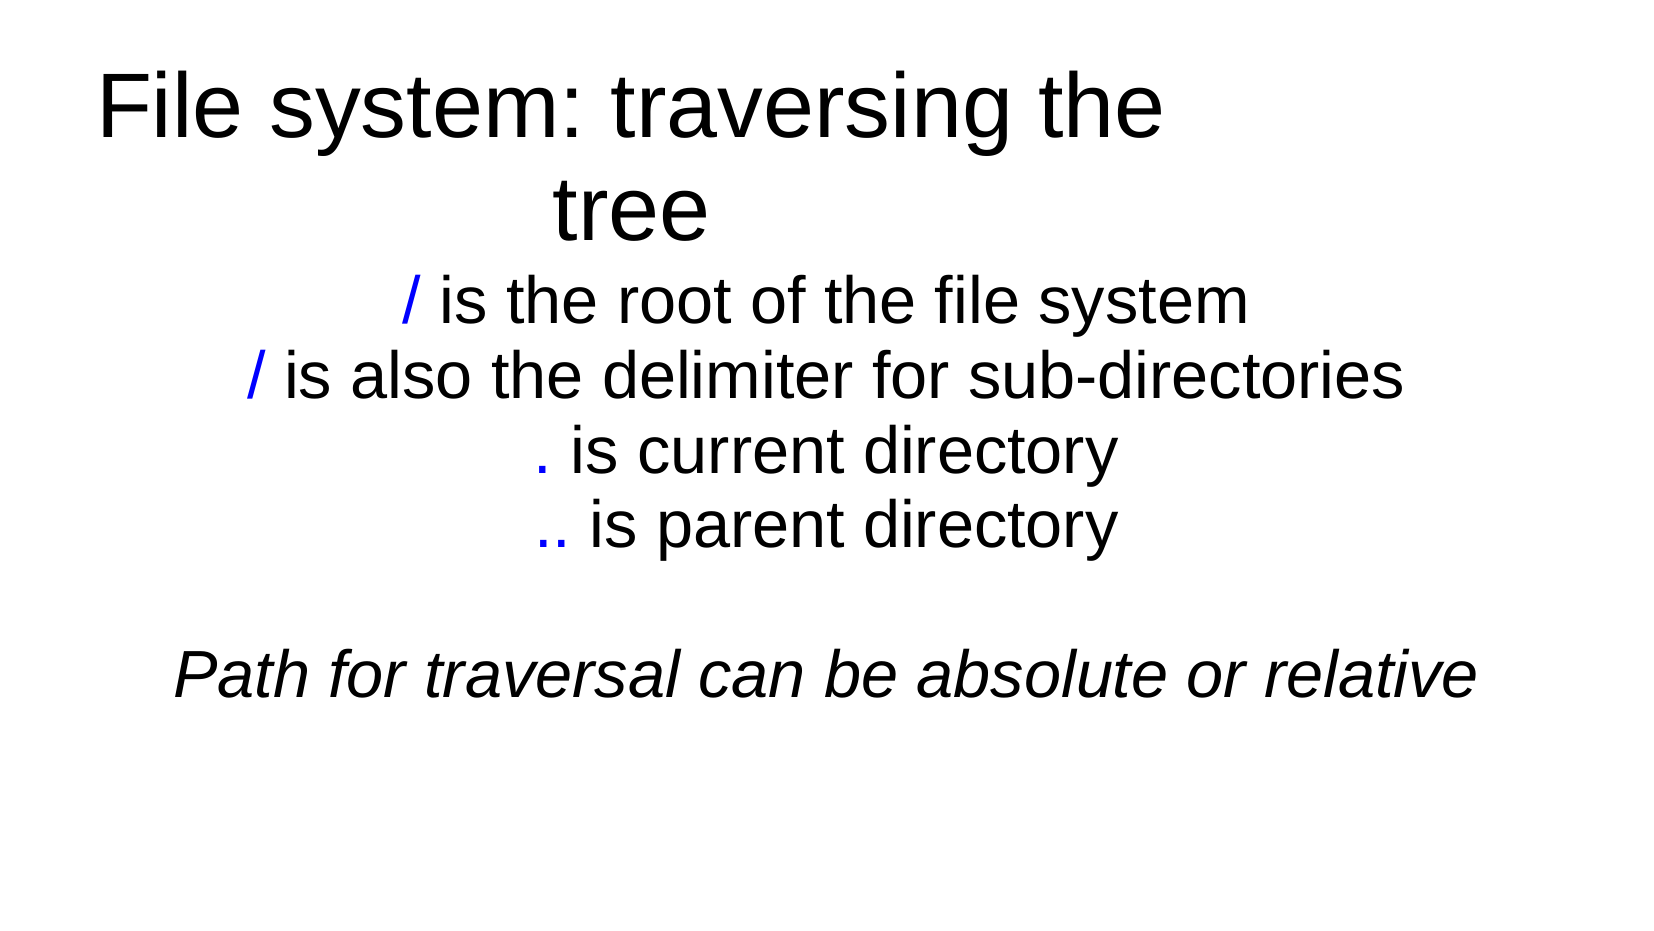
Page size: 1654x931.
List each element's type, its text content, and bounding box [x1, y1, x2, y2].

title File system: traversing the tree [47, 54, 1217, 260]
subtitle / is the root of the file system / is also the delimiter for sub-directories . is current directory .. is parent directory Path for traversal can be absolute or relative [82, 217, 1571, 758]
